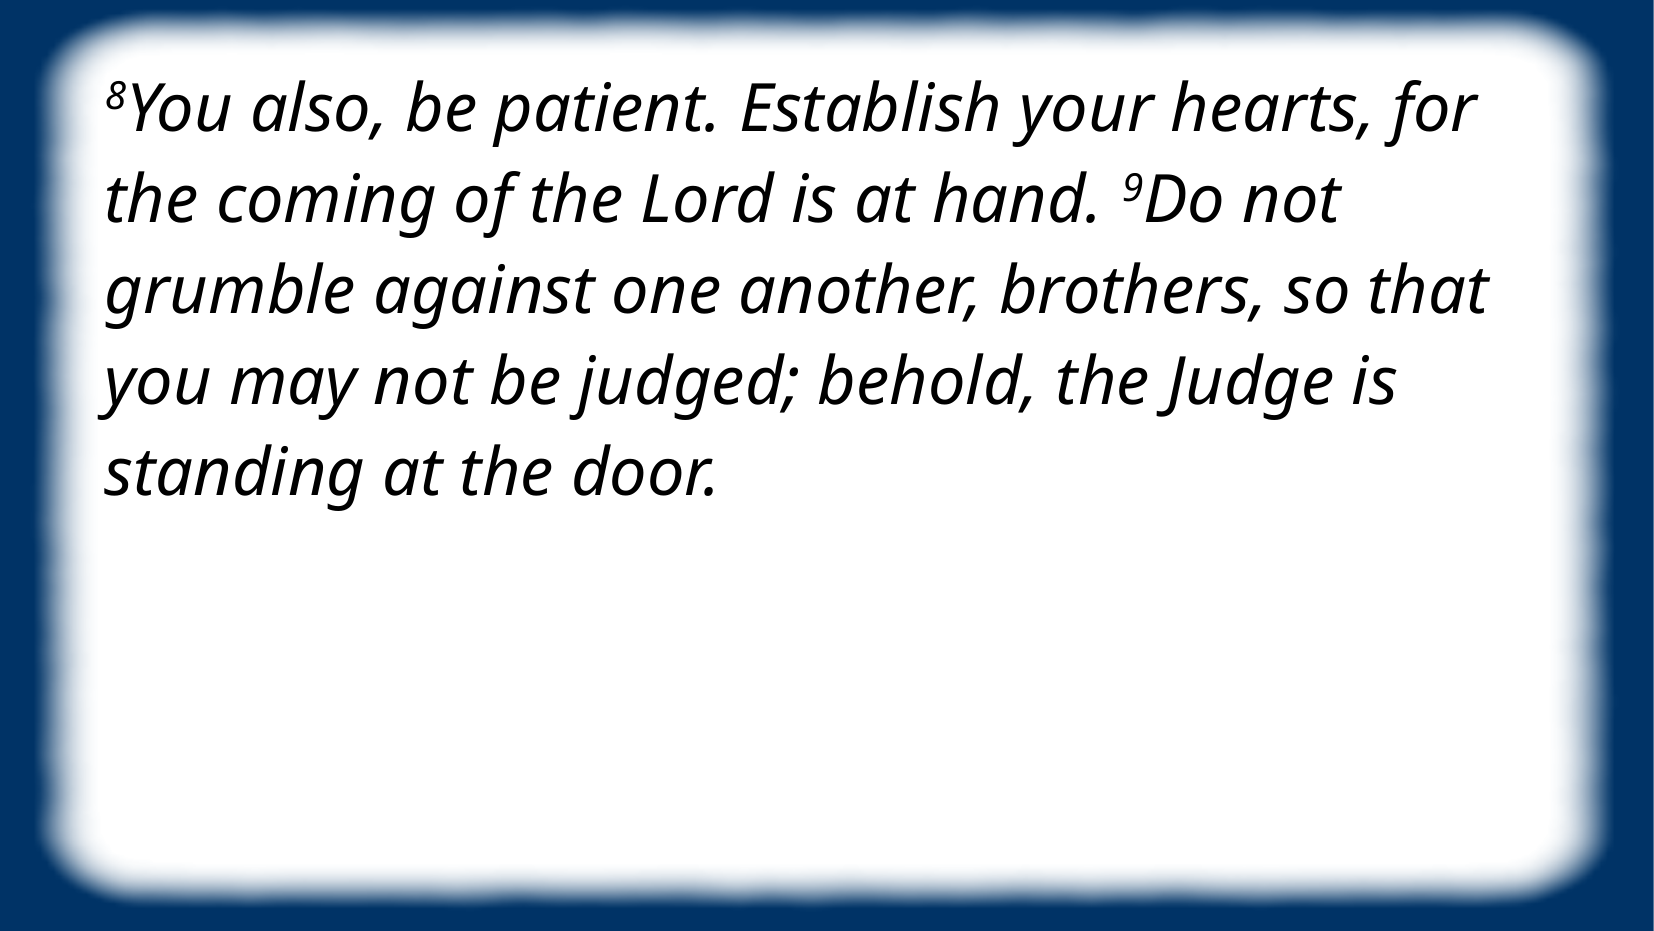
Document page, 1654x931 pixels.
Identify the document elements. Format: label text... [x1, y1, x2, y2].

text_box 8You also, be patient. Establish your hearts, for the coming of the Lord is at hand. 9Do not grumble against one another, brothers, so that you may not be judged; behold, the Judge is standing at the door. [90, 53, 1561, 512]
picture [0, 0, 1654, 931]
